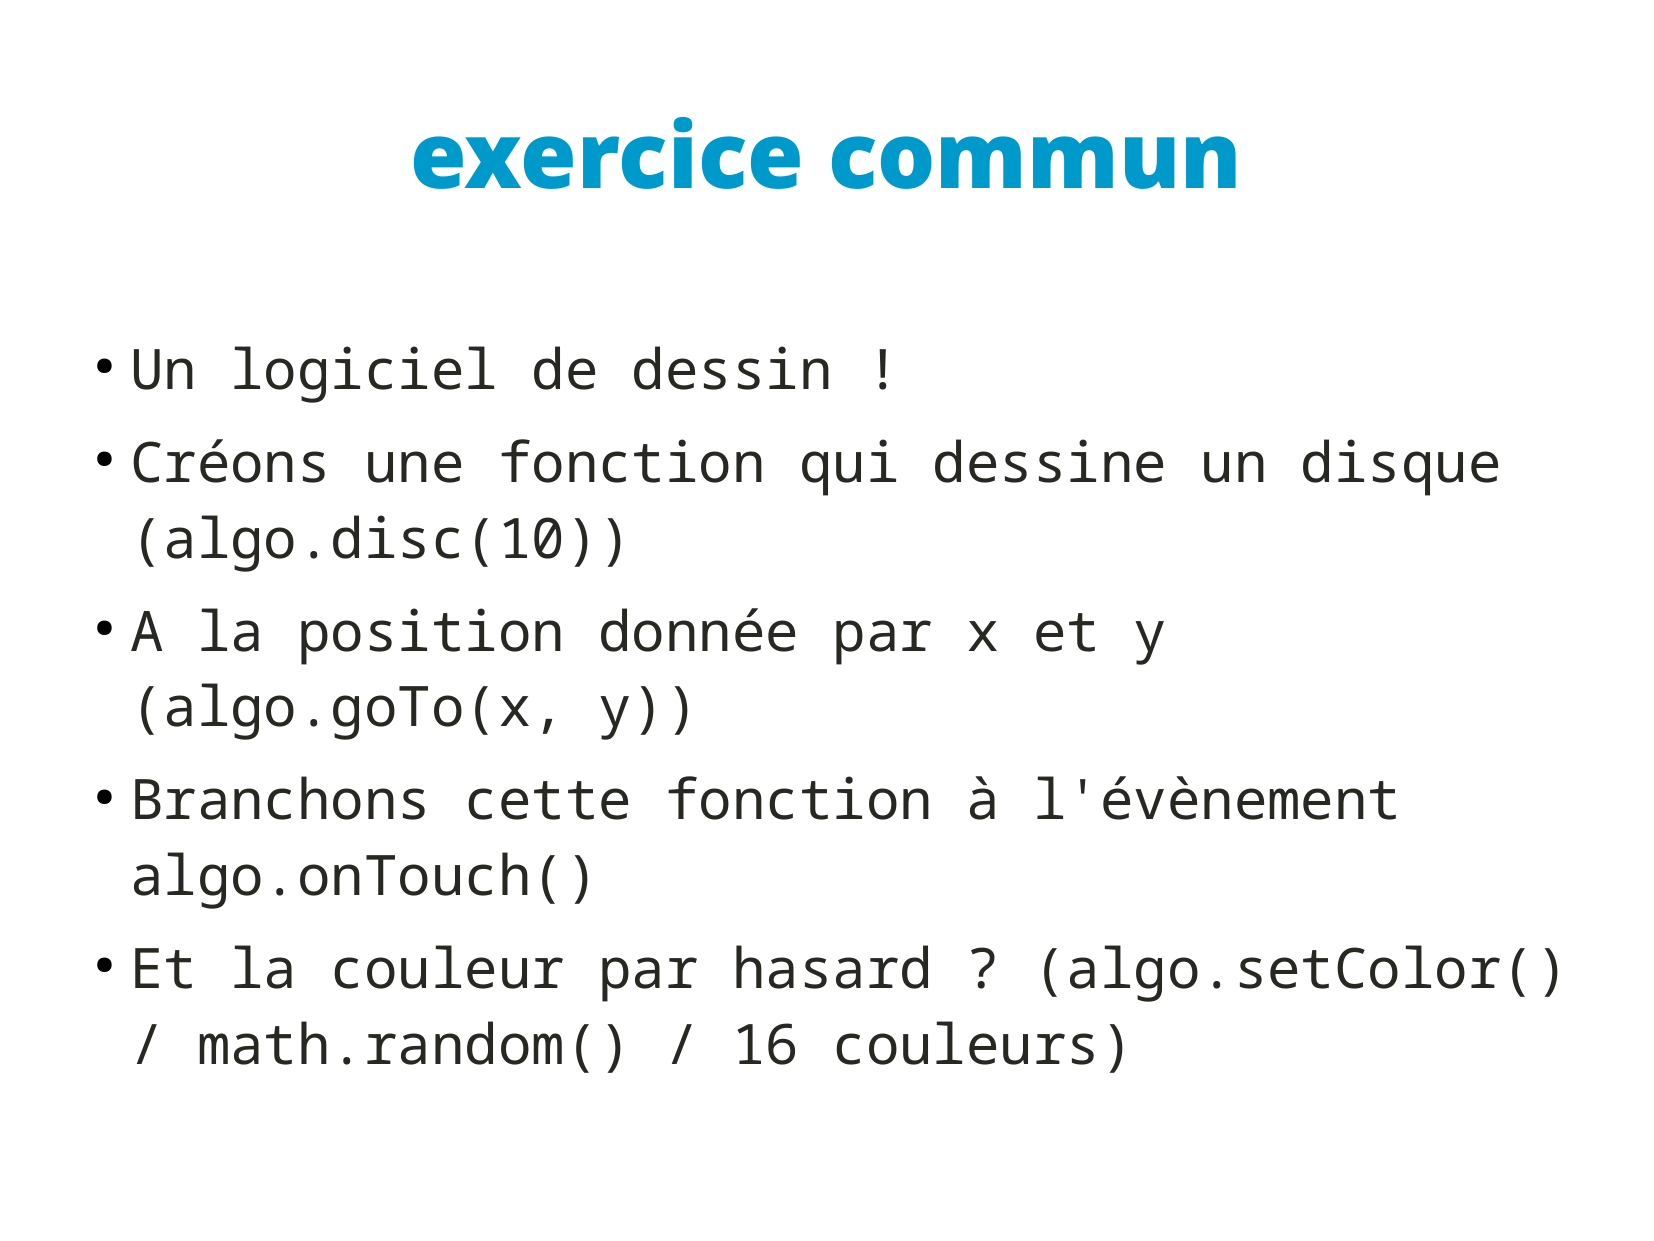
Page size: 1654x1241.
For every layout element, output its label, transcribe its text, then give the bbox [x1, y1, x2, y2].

title exercice commun [82, 49, 1571, 257]
list Un logiciel de dessin ! Créons une fonction qui dessine un disque (algo.disc(10)) A la position donnée par x et y (algo.goTo(x, y)) Branchons cette fonction à l'évènement algo.onTouch() Et la couleur par hasard ? (algo.setColor() / math.random() / 16 couleurs) [82, 330, 1571, 1096]
